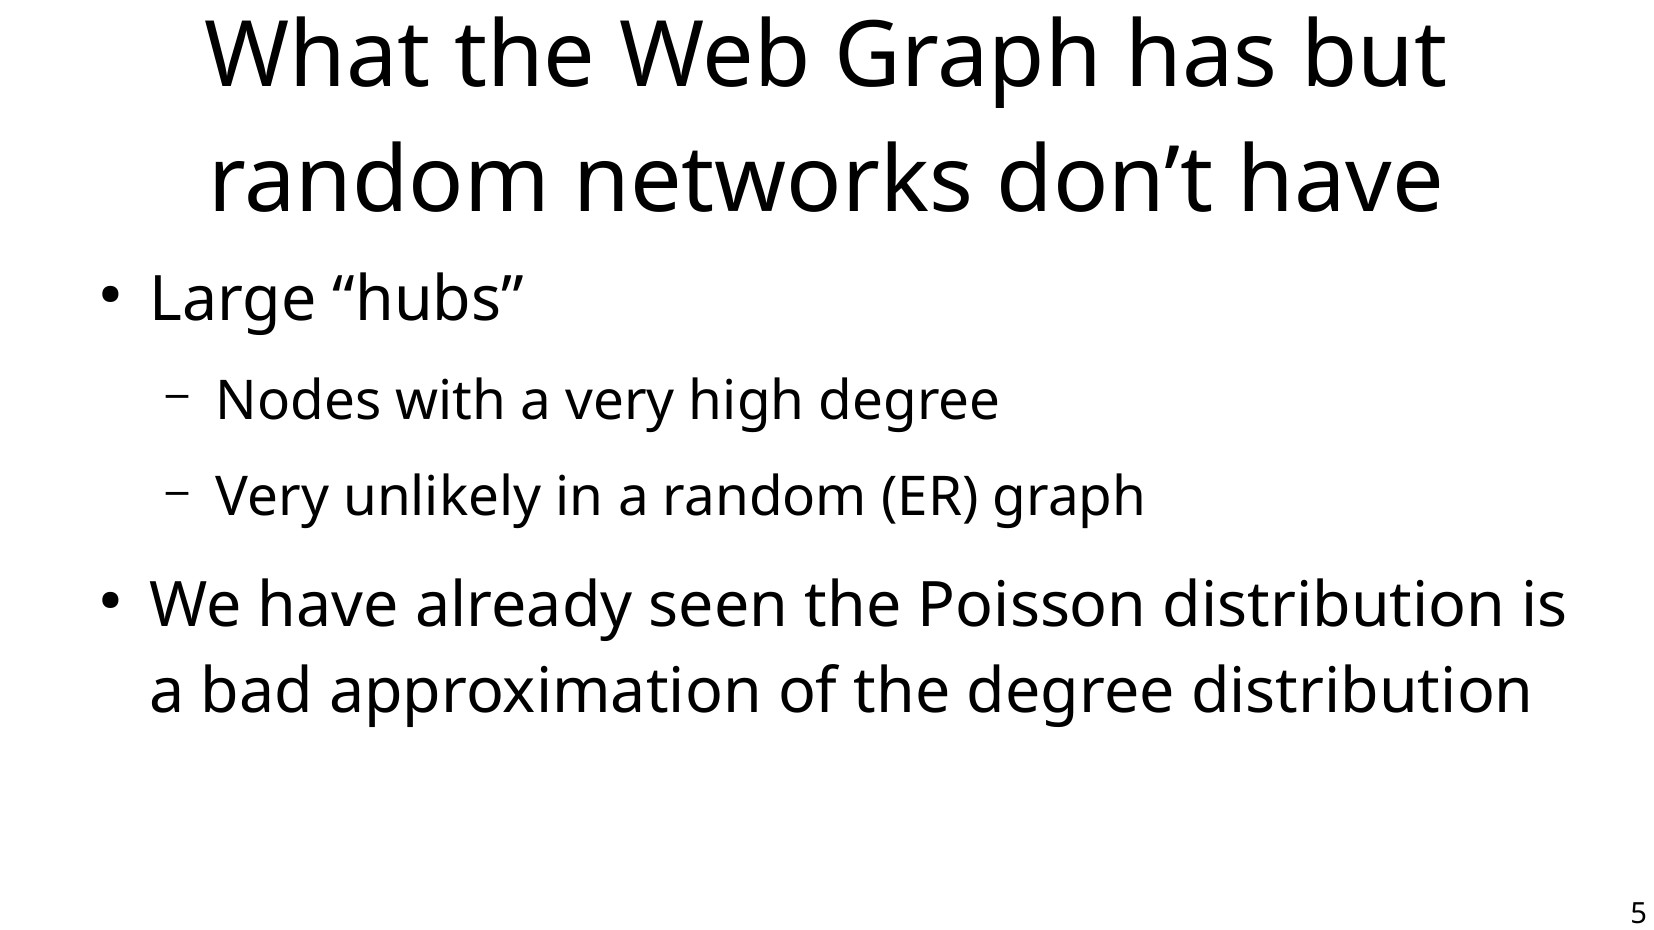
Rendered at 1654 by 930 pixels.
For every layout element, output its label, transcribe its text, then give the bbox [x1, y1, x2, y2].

list Large “hubs” Nodes with a very high degree Very unlikely in a random (ER) graph We have already seen the Poisson distribution is a bad approximation of the degree distribution [82, 252, 1571, 793]
title What the Web Graph has but random networks don’t have [82, 1, 1571, 225]
